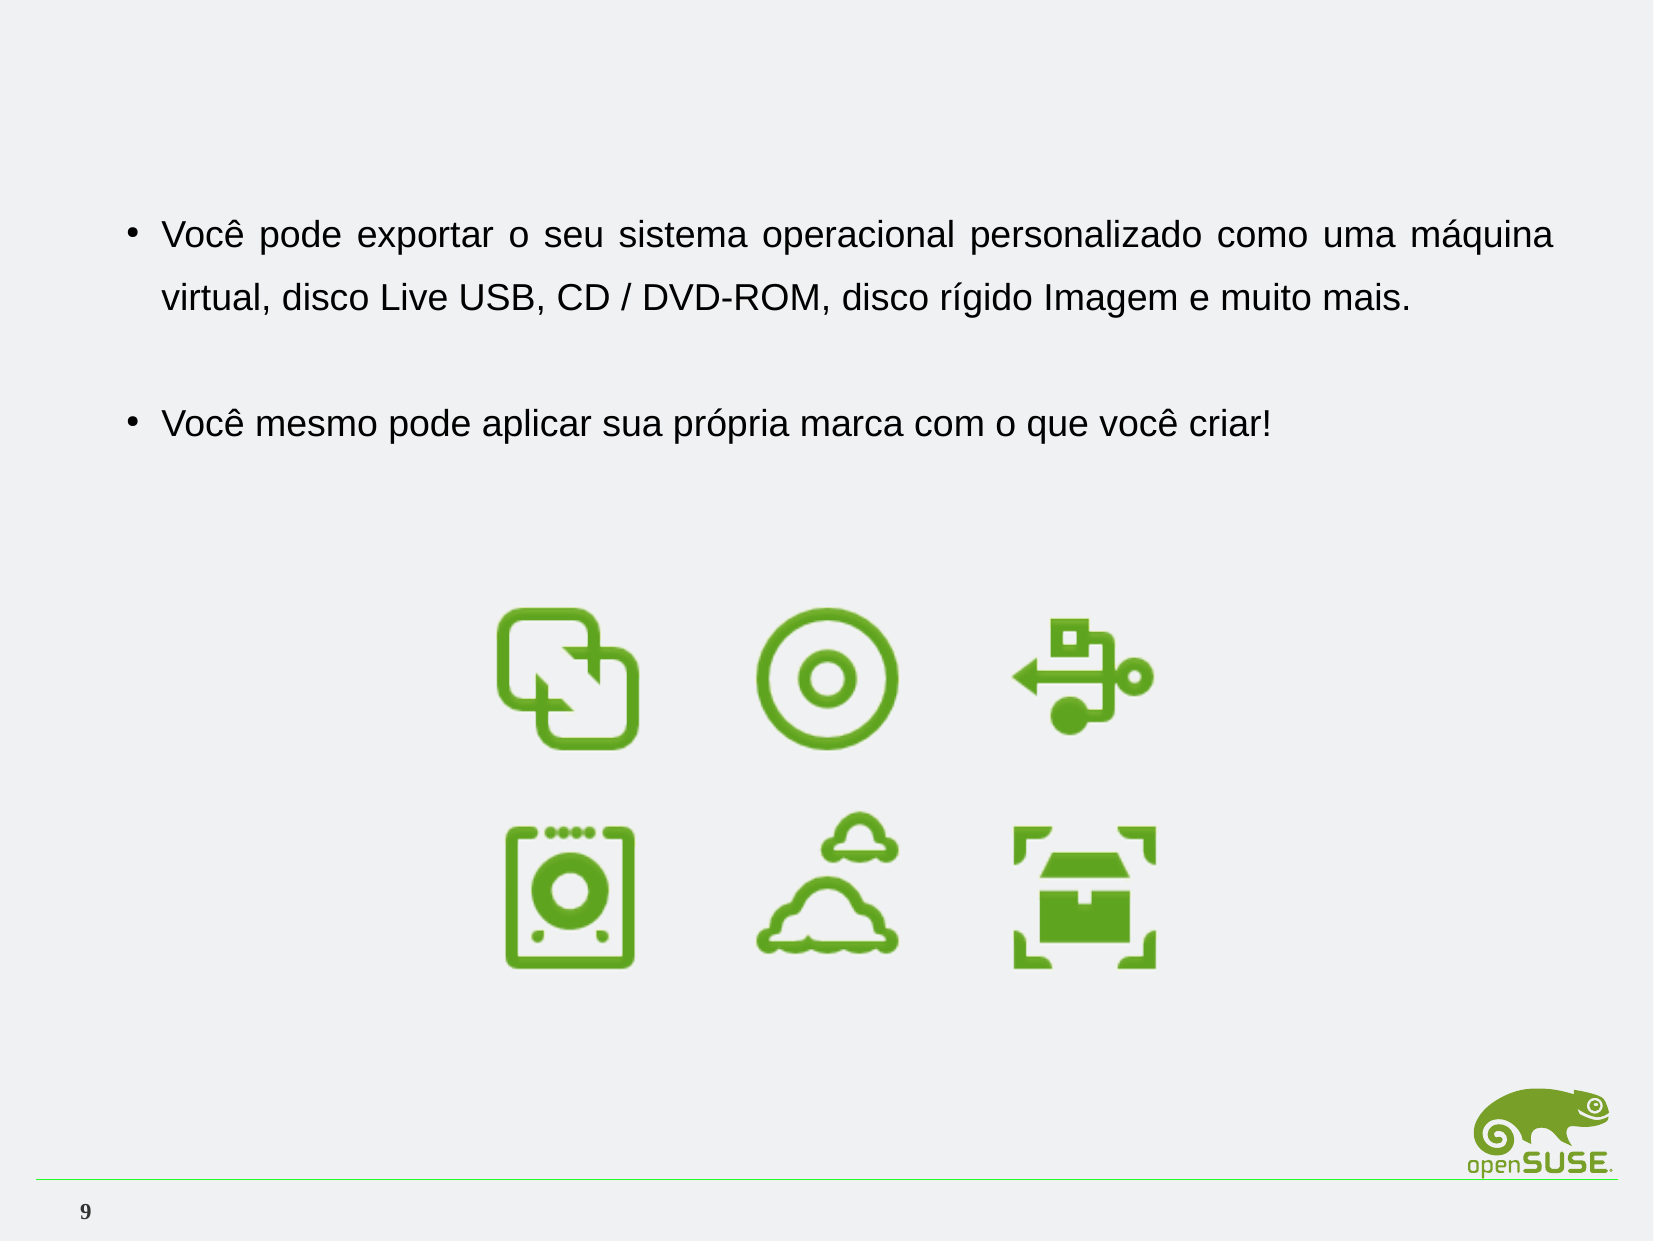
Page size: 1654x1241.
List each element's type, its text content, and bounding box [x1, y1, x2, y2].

picture [0, 0, 1654, 1241]
text_box Você pode exportar o seu sistema operacional personalizado como uma máquina virtual, disco Live USB, CD / DVD-ROM, disco rígido Imagem e muito mais. Você mesmo pode aplicar sua própria marca com o que você criar! [111, 184, 1569, 431]
